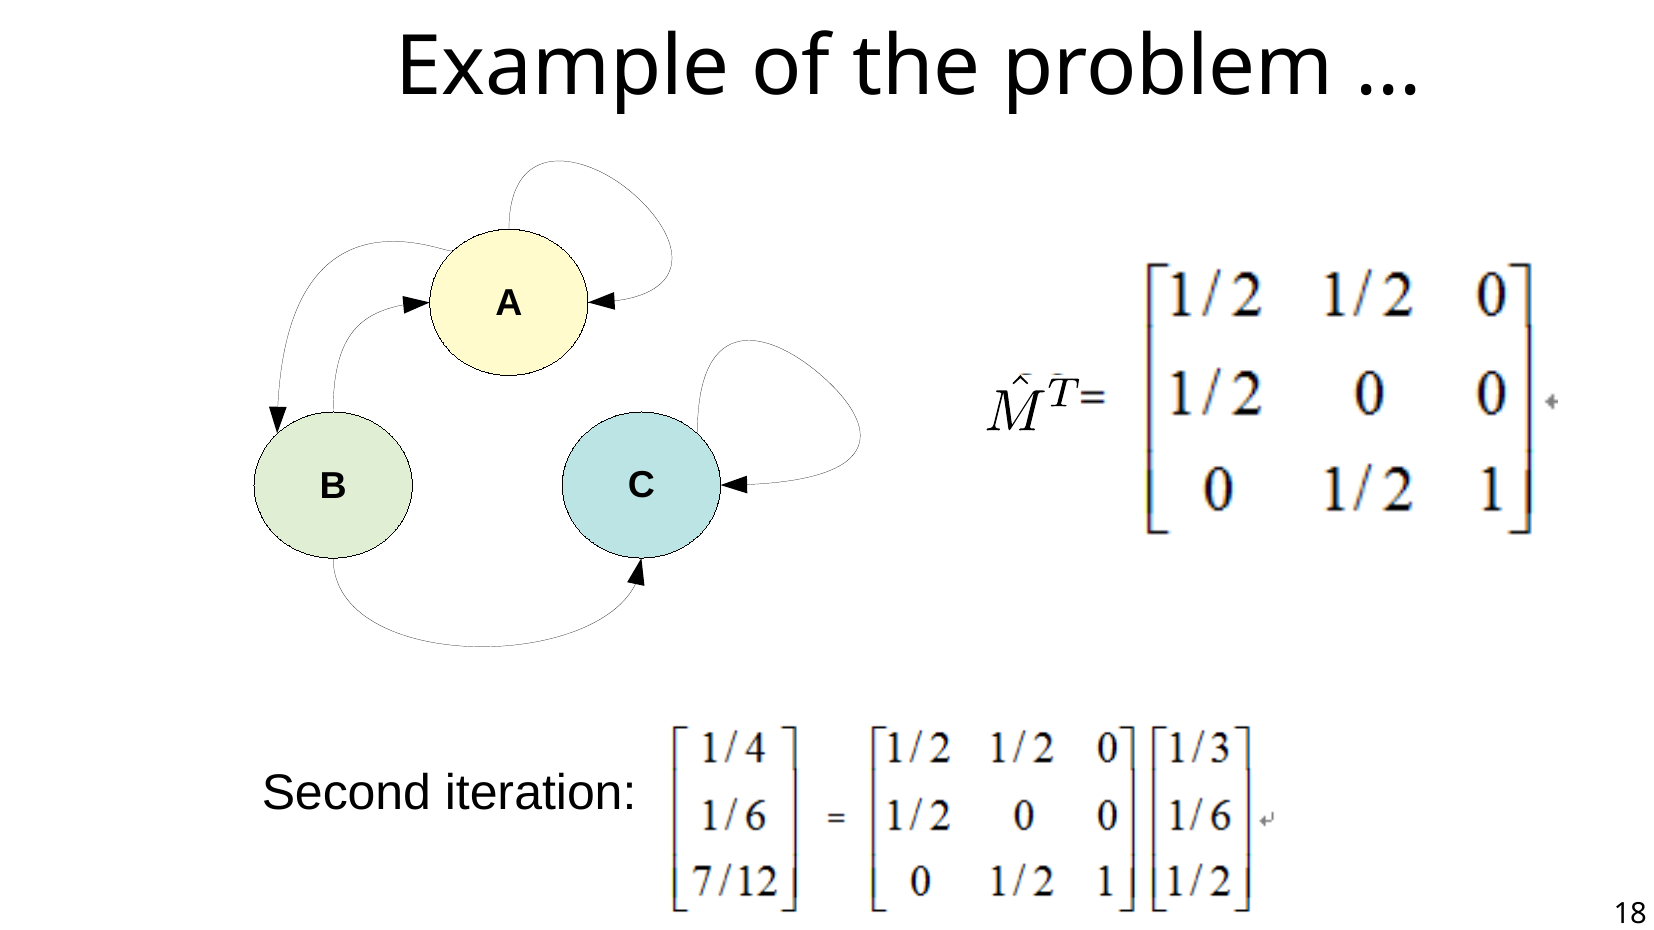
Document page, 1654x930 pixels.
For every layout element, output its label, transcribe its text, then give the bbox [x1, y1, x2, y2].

picture [1009, 250, 1558, 556]
text_box A [429, 229, 588, 376]
text_box C [562, 411, 721, 559]
picture [630, 695, 1282, 930]
title Example of the problem ... [345, 1, 1441, 120]
text_box [984, 375, 1081, 431]
text_box B [253, 411, 413, 559]
text_box Second iteration: [247, 752, 953, 828]
